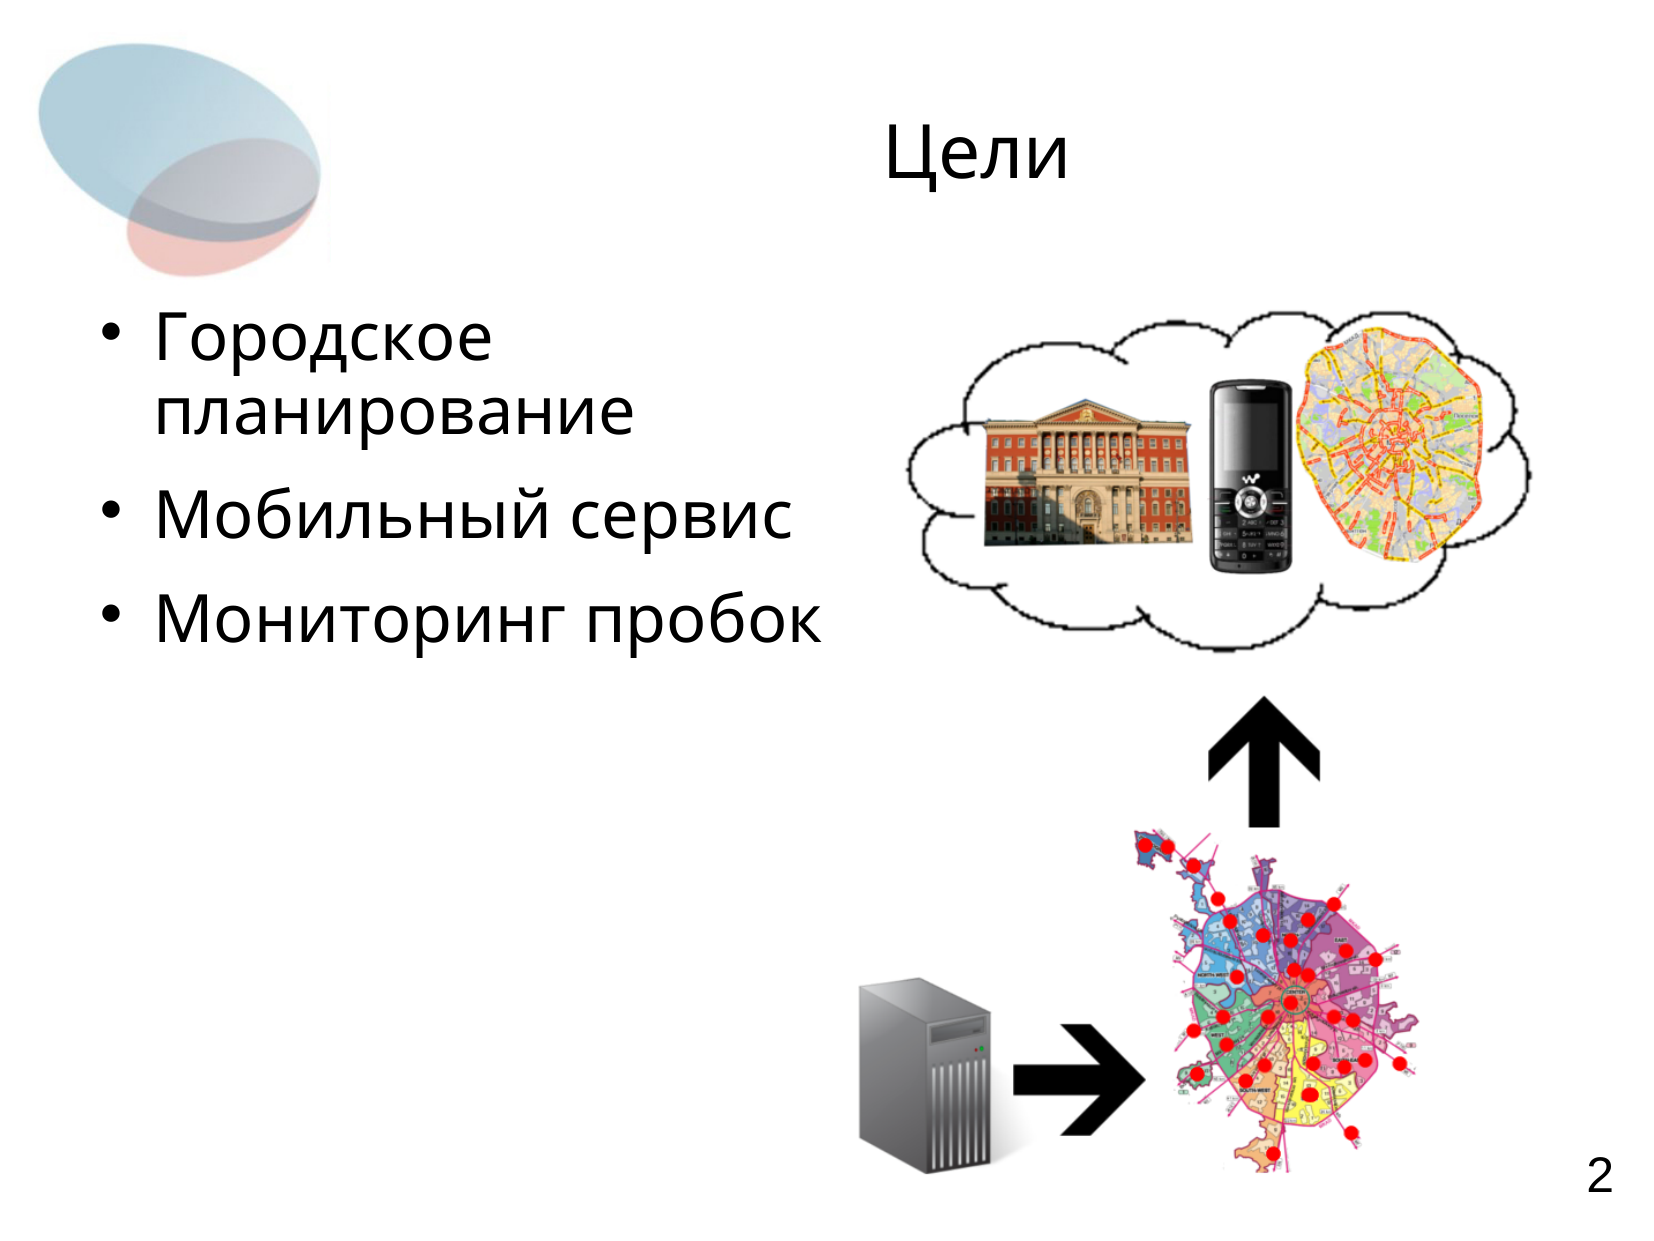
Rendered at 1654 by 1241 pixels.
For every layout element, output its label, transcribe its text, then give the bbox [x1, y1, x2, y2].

text_box Городское планирование Мобильный сервис Мониторинг пробок [82, 301, 839, 1188]
picture [29, 29, 331, 293]
text_box Цели [383, 49, 1571, 257]
picture [840, 206, 1565, 1188]
text_box 2 [1571, 1140, 1629, 1212]
